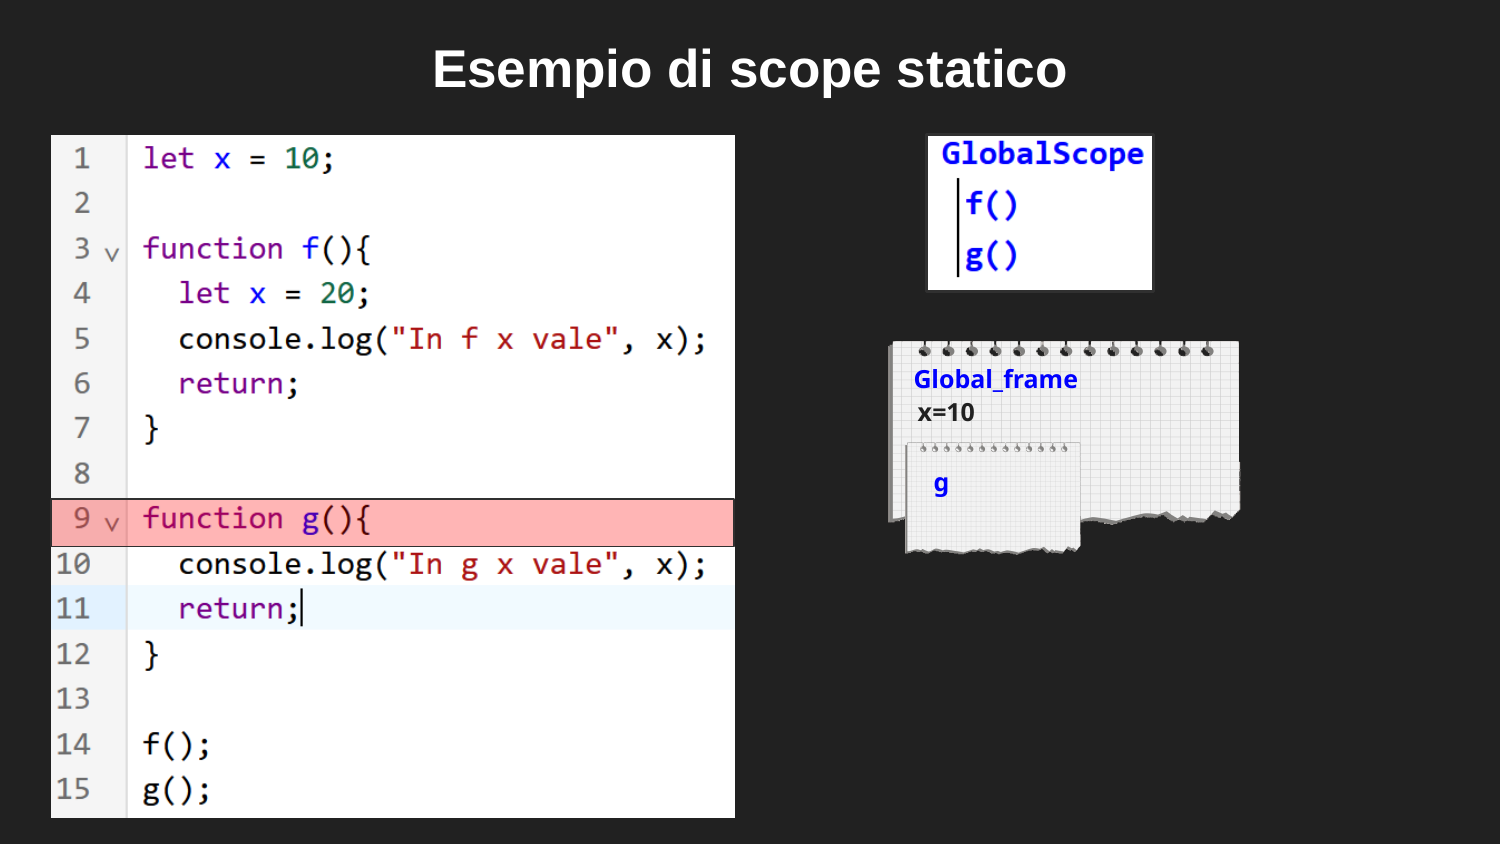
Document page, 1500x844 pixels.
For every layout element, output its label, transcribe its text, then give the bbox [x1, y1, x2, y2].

text_box [51, 499, 735, 547]
text_box x=10 [902, 402, 1180, 442]
title Esempio di scope statico [51, 20, 1449, 114]
text_box g [918, 472, 1030, 512]
picture [51, 135, 735, 499]
picture [51, 547, 735, 818]
picture [882, 338, 1249, 557]
text_box Global_frame [898, 369, 1175, 409]
picture [928, 136, 1153, 290]
